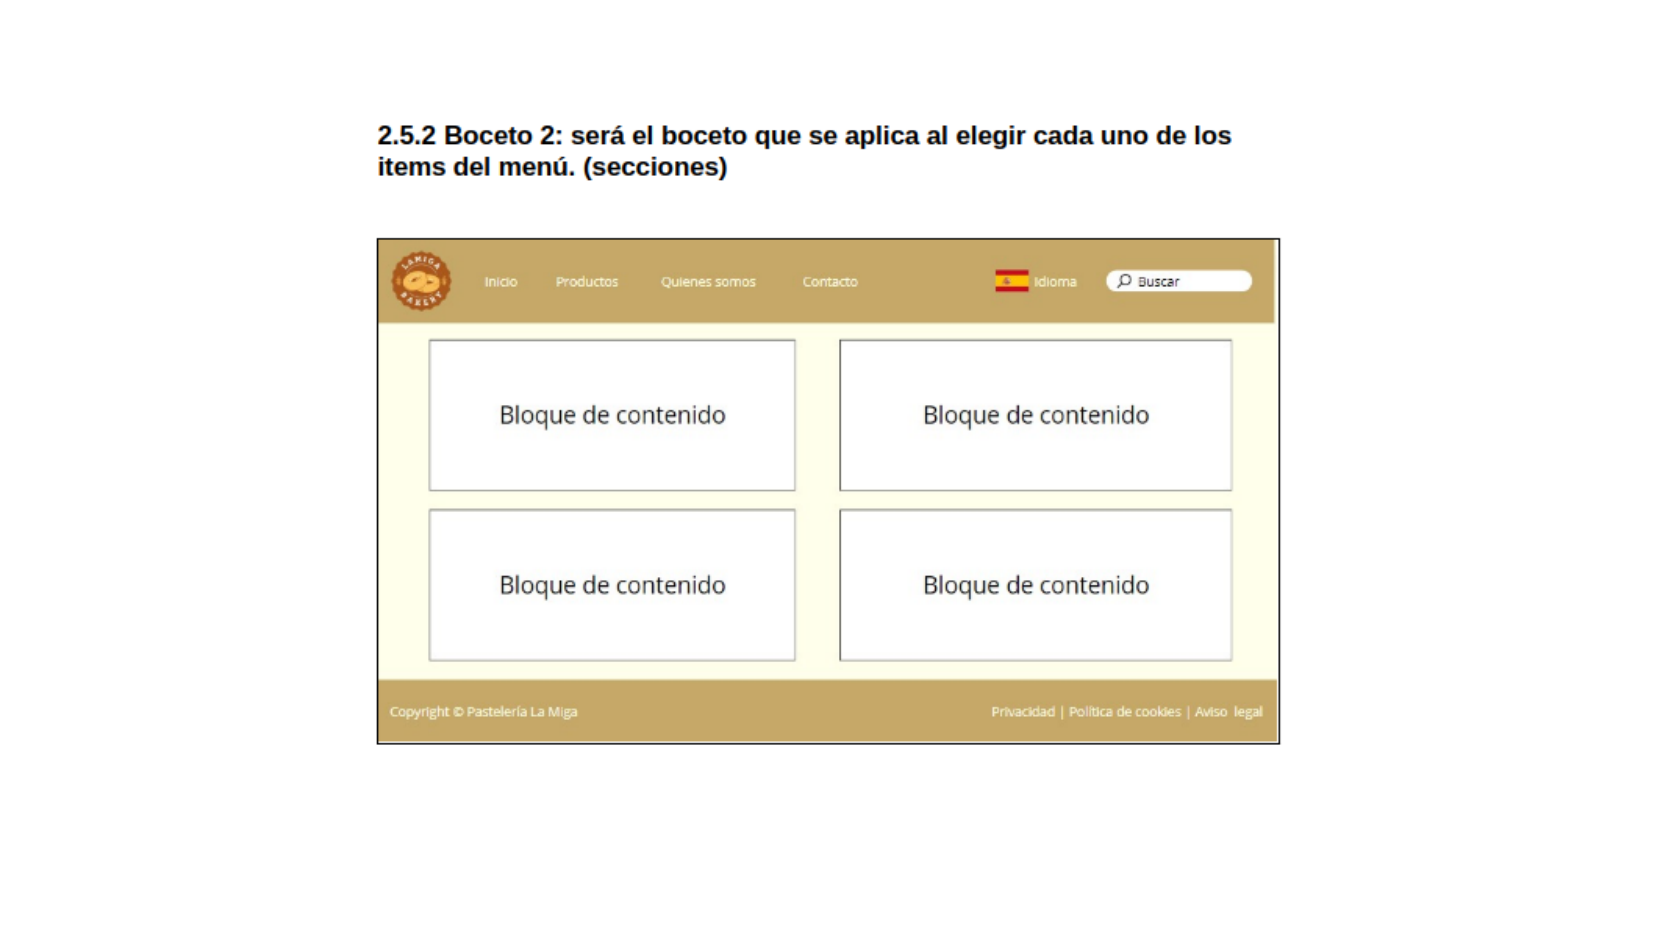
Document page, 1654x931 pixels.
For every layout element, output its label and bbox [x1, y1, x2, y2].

picture [363, 118, 1296, 773]
